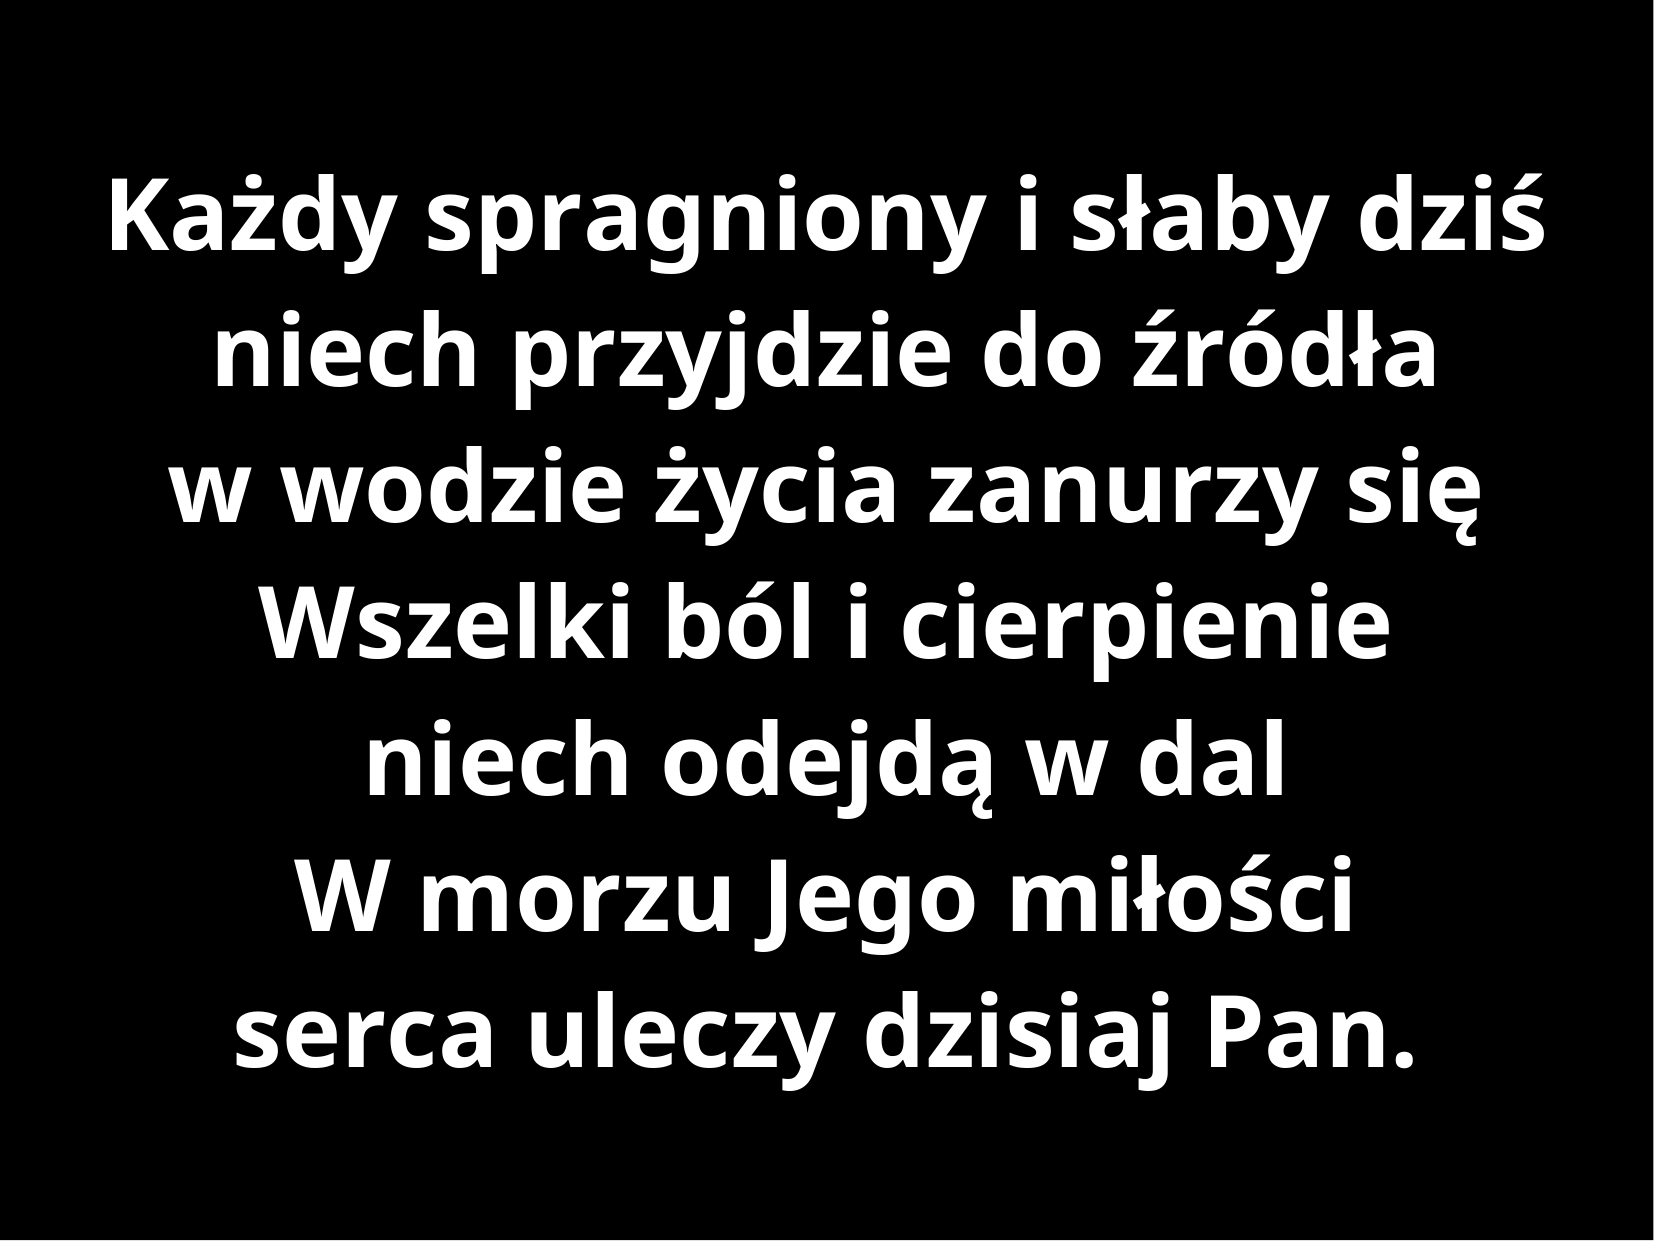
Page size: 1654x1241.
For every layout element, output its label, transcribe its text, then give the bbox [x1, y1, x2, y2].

title Każdy spragniony i słaby dziś niech przyjdzie do źródła w wodzie życia zanurzy się Wszelki ból i cierpienie niech odejdą w dal W morzu Jego miłości serca uleczy dzisiaj Pan. [0, 0, 1654, 1241]
